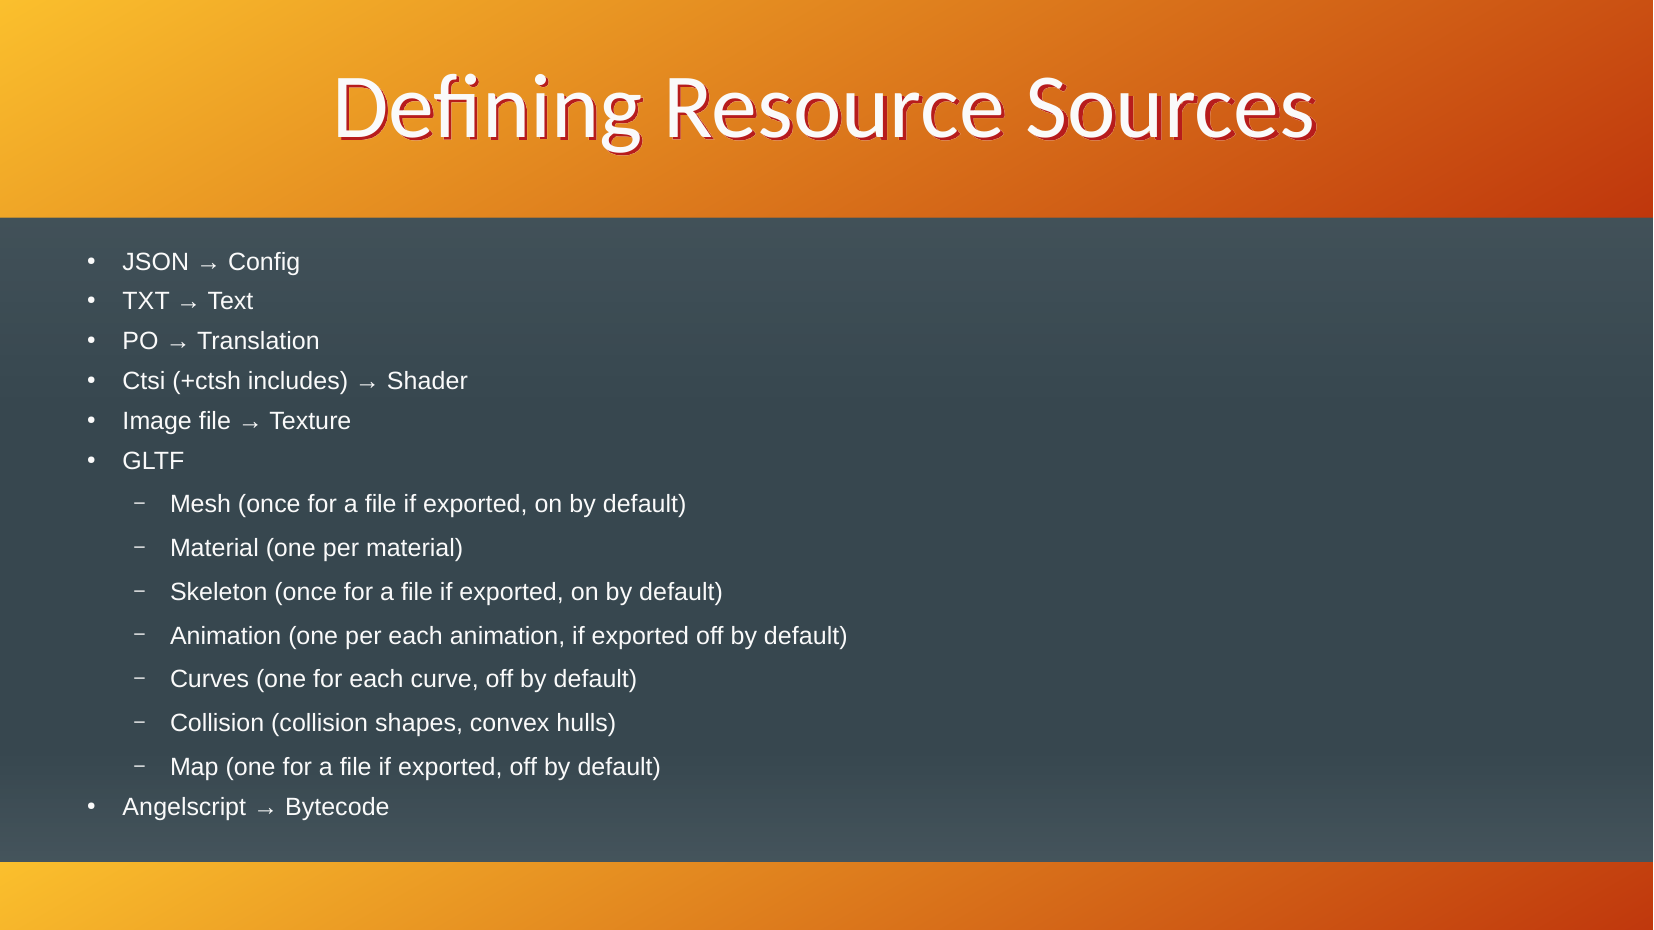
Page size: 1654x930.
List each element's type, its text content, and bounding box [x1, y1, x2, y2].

title Defining Resource Sources [74, 37, 1575, 193]
list JSON → Config TXT → Text PO → Translation Ctsi (+ctsh includes) → Shader Image file → Texture GLTF Mesh (once for a file if exported, on by default) Material (one per material) Skeleton (once for a file if exported, on by default) Animation (one per each animation, if exported off by default) Curves (one for each curve, off by default) Collision (collision shapes, convex hulls) Map (one for a file if exported, off by default) Angelscript → Bytecode [74, 247, 1575, 825]
